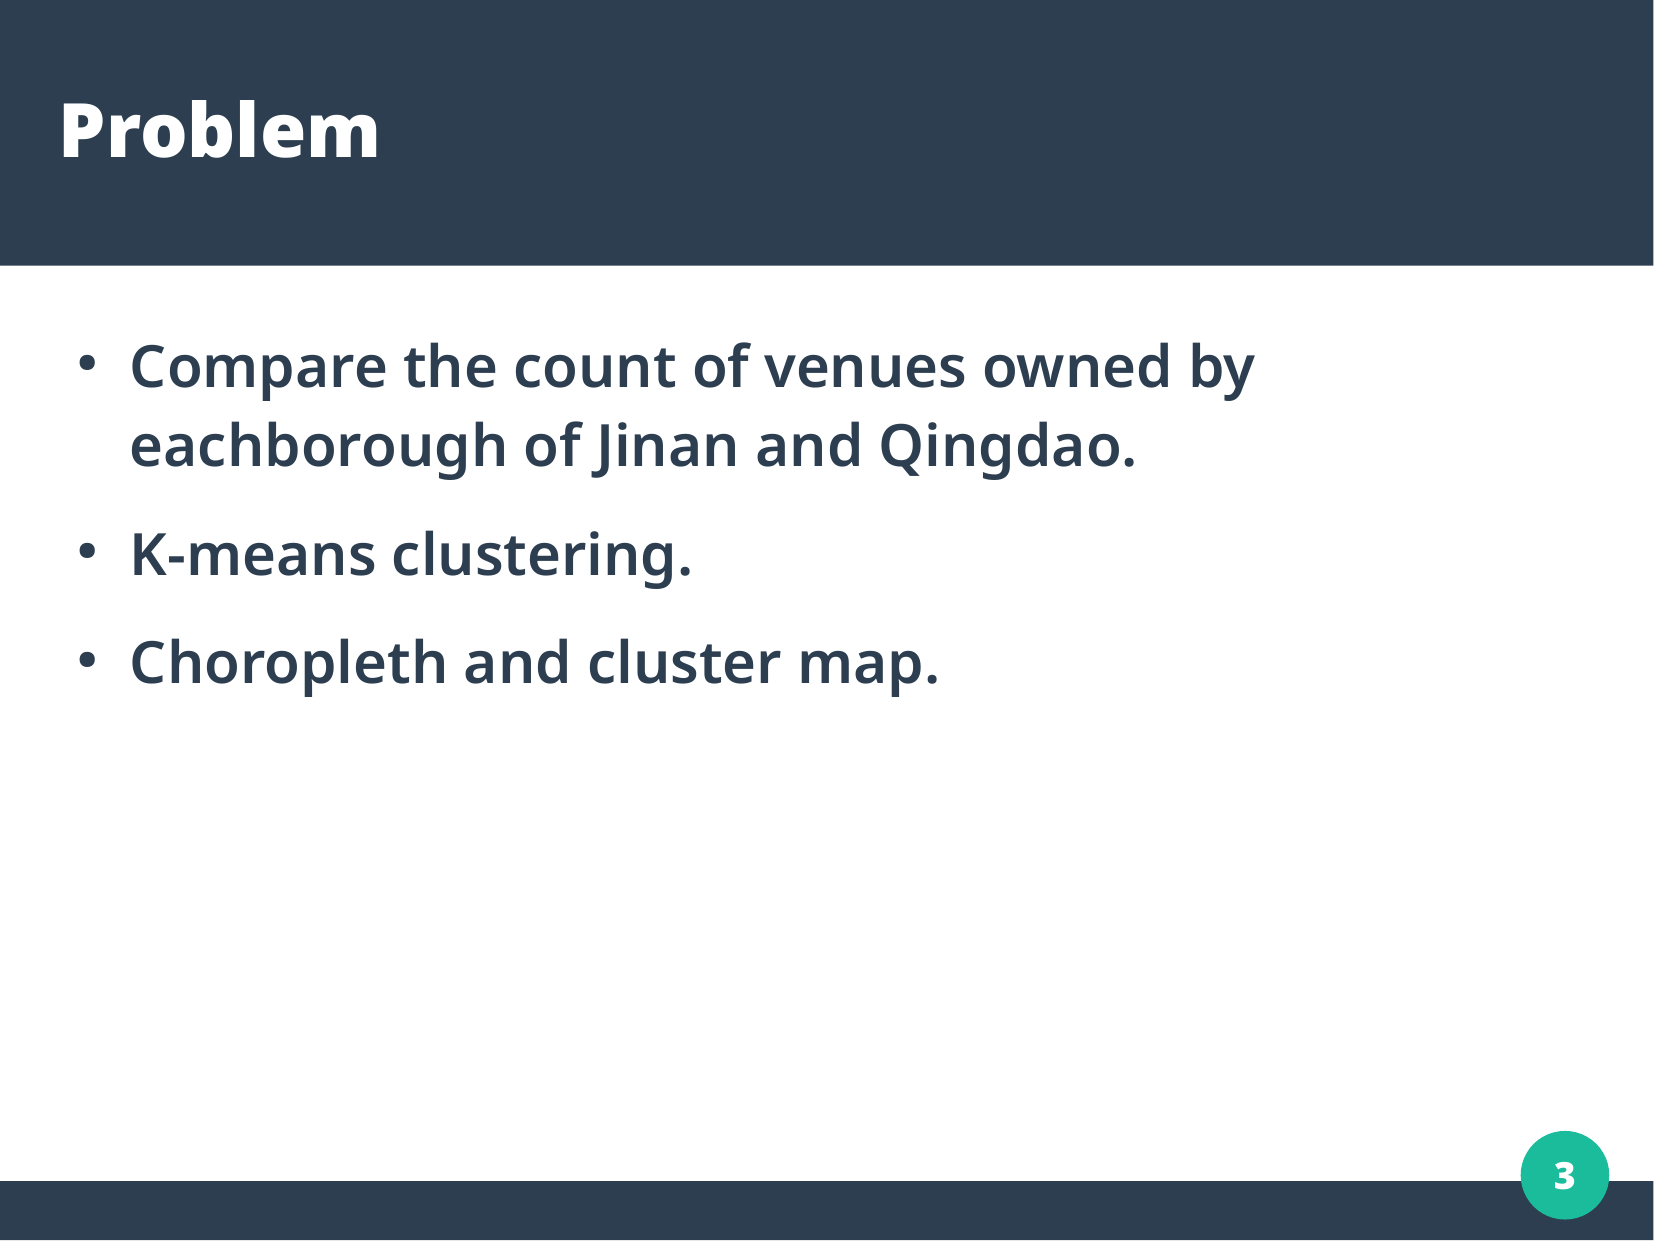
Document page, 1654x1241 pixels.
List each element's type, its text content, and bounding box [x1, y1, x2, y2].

title Problem [59, 49, 1595, 207]
list Compare the count of venues owned by eachborough of Jinan and Qingdao. K-means clustering. Choropleth and cluster map. [59, 324, 1595, 1152]
